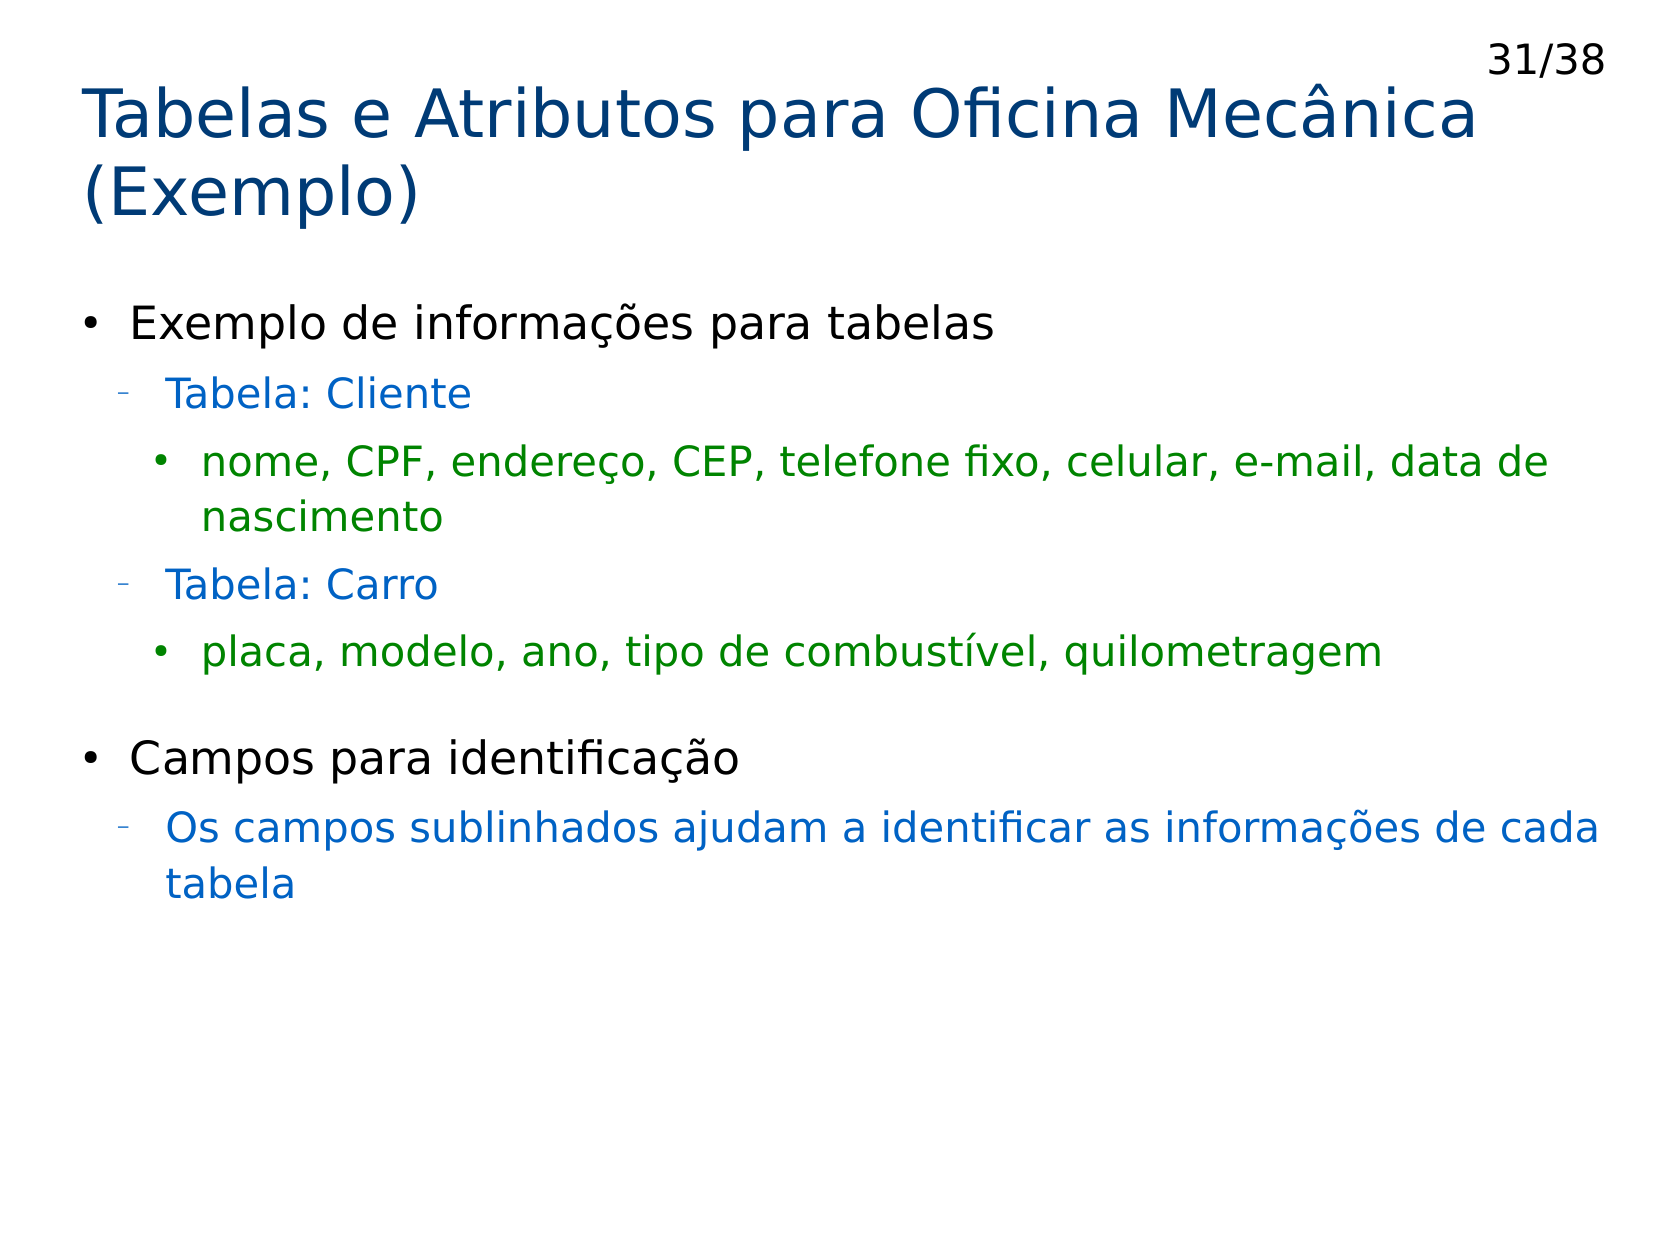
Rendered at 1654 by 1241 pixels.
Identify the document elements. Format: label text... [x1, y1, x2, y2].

title Tabelas e Atributos para Oficina Mecânica (Exemplo) [82, 75, 1571, 231]
list Exemplo de informações para tabelas Tabela: Cliente nome, CPF, endereço, CEP, telefone fixo, celular, e-mail, data de nascimento Tabela: Carro placa, modelo, ano, tipo de combustível, quilometragem Campos para identificação Os campos sublinhados ajudam a identificar as informações de cada tabela [82, 289, 1631, 1220]
